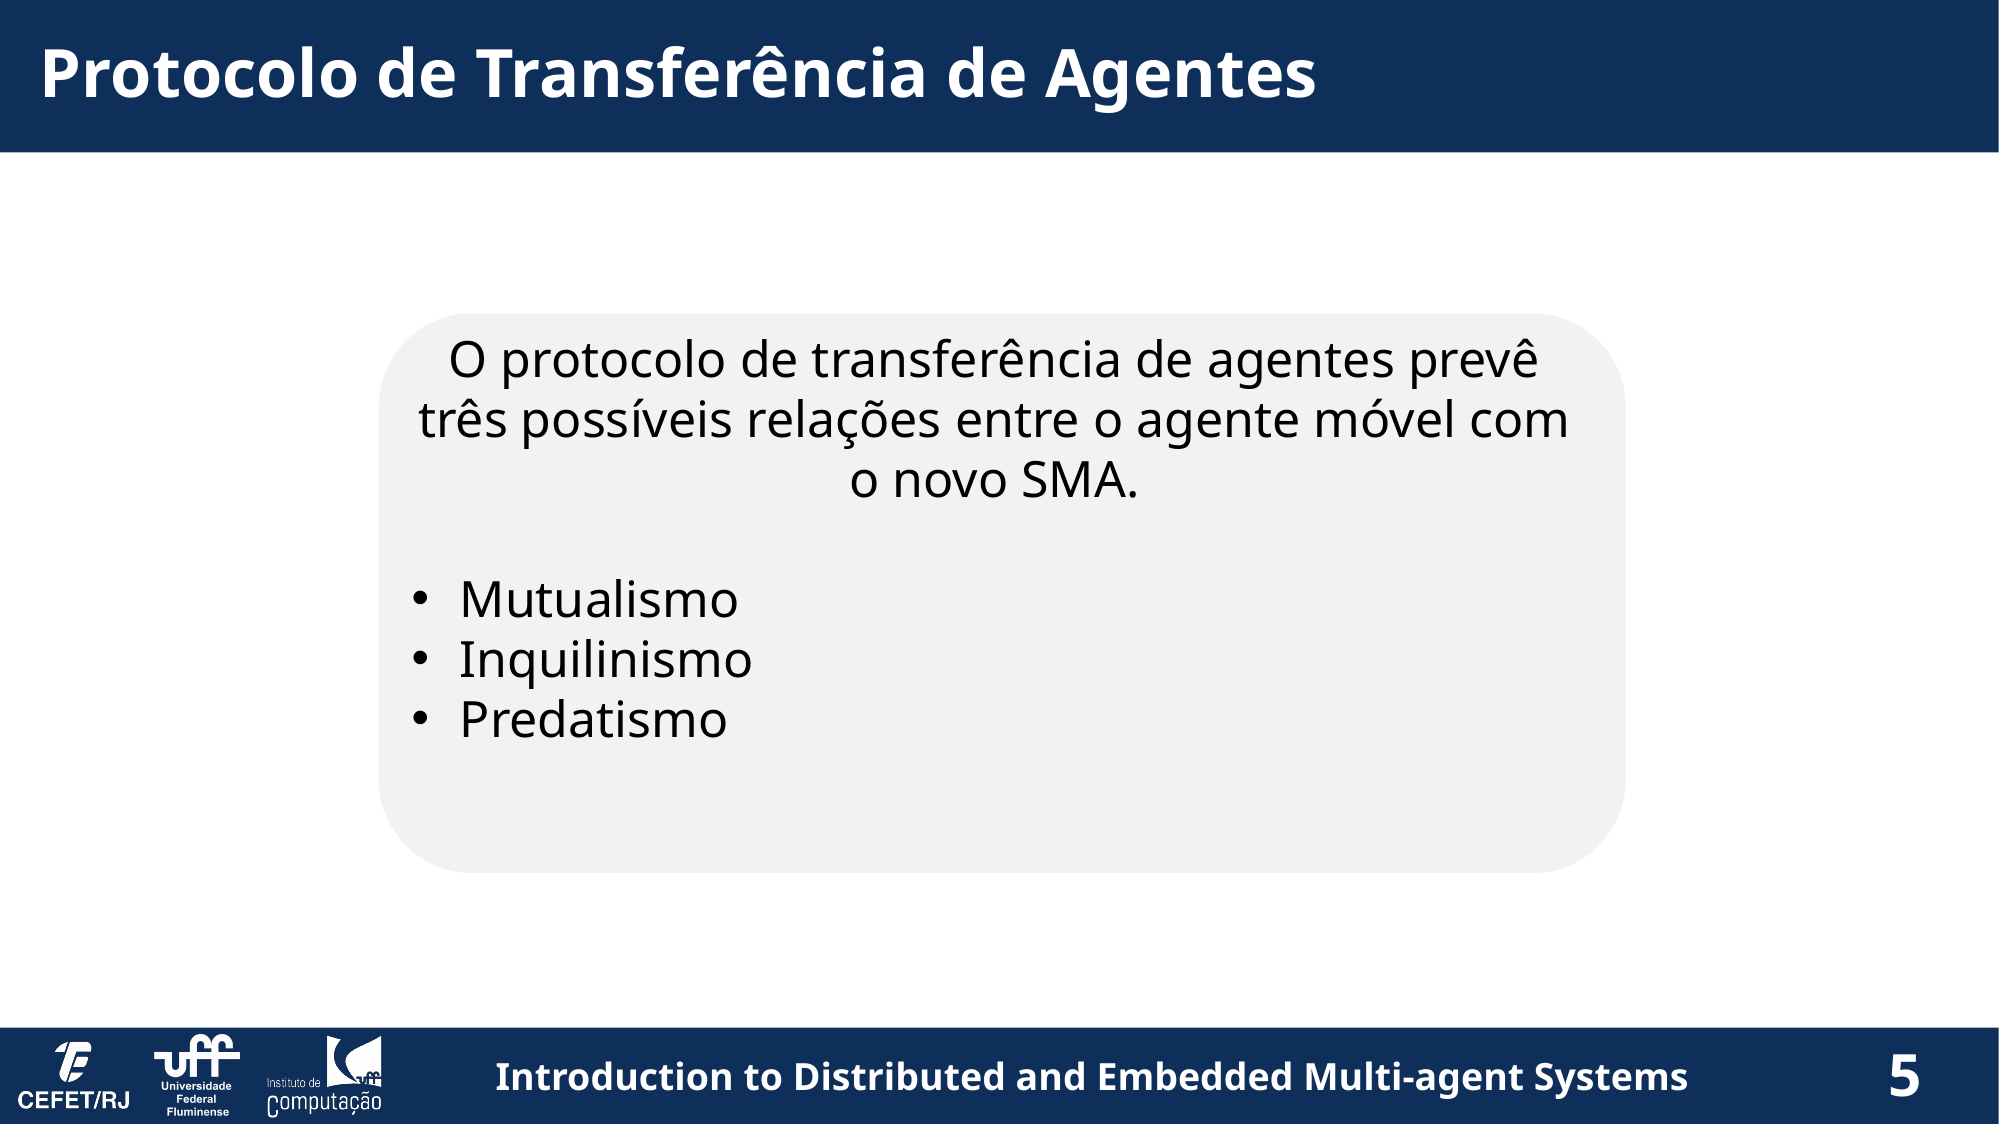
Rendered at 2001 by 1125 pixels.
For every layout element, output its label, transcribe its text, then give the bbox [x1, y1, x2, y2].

picture [265, 1033, 383, 1118]
picture [18, 1021, 129, 1125]
text_box [437, 313, 1567, 320]
text_box [378, 335, 1626, 874]
picture [153, 1033, 241, 1121]
text_box O protocolo de transferência de agentes prevê três possíveis relações entre o agente móvel com o novo SMA. Mutualismo Inquilinismo Predatismo [396, 320, 1593, 756]
text_box Protocolo de Transferência de Agentes [25, 23, 1999, 119]
